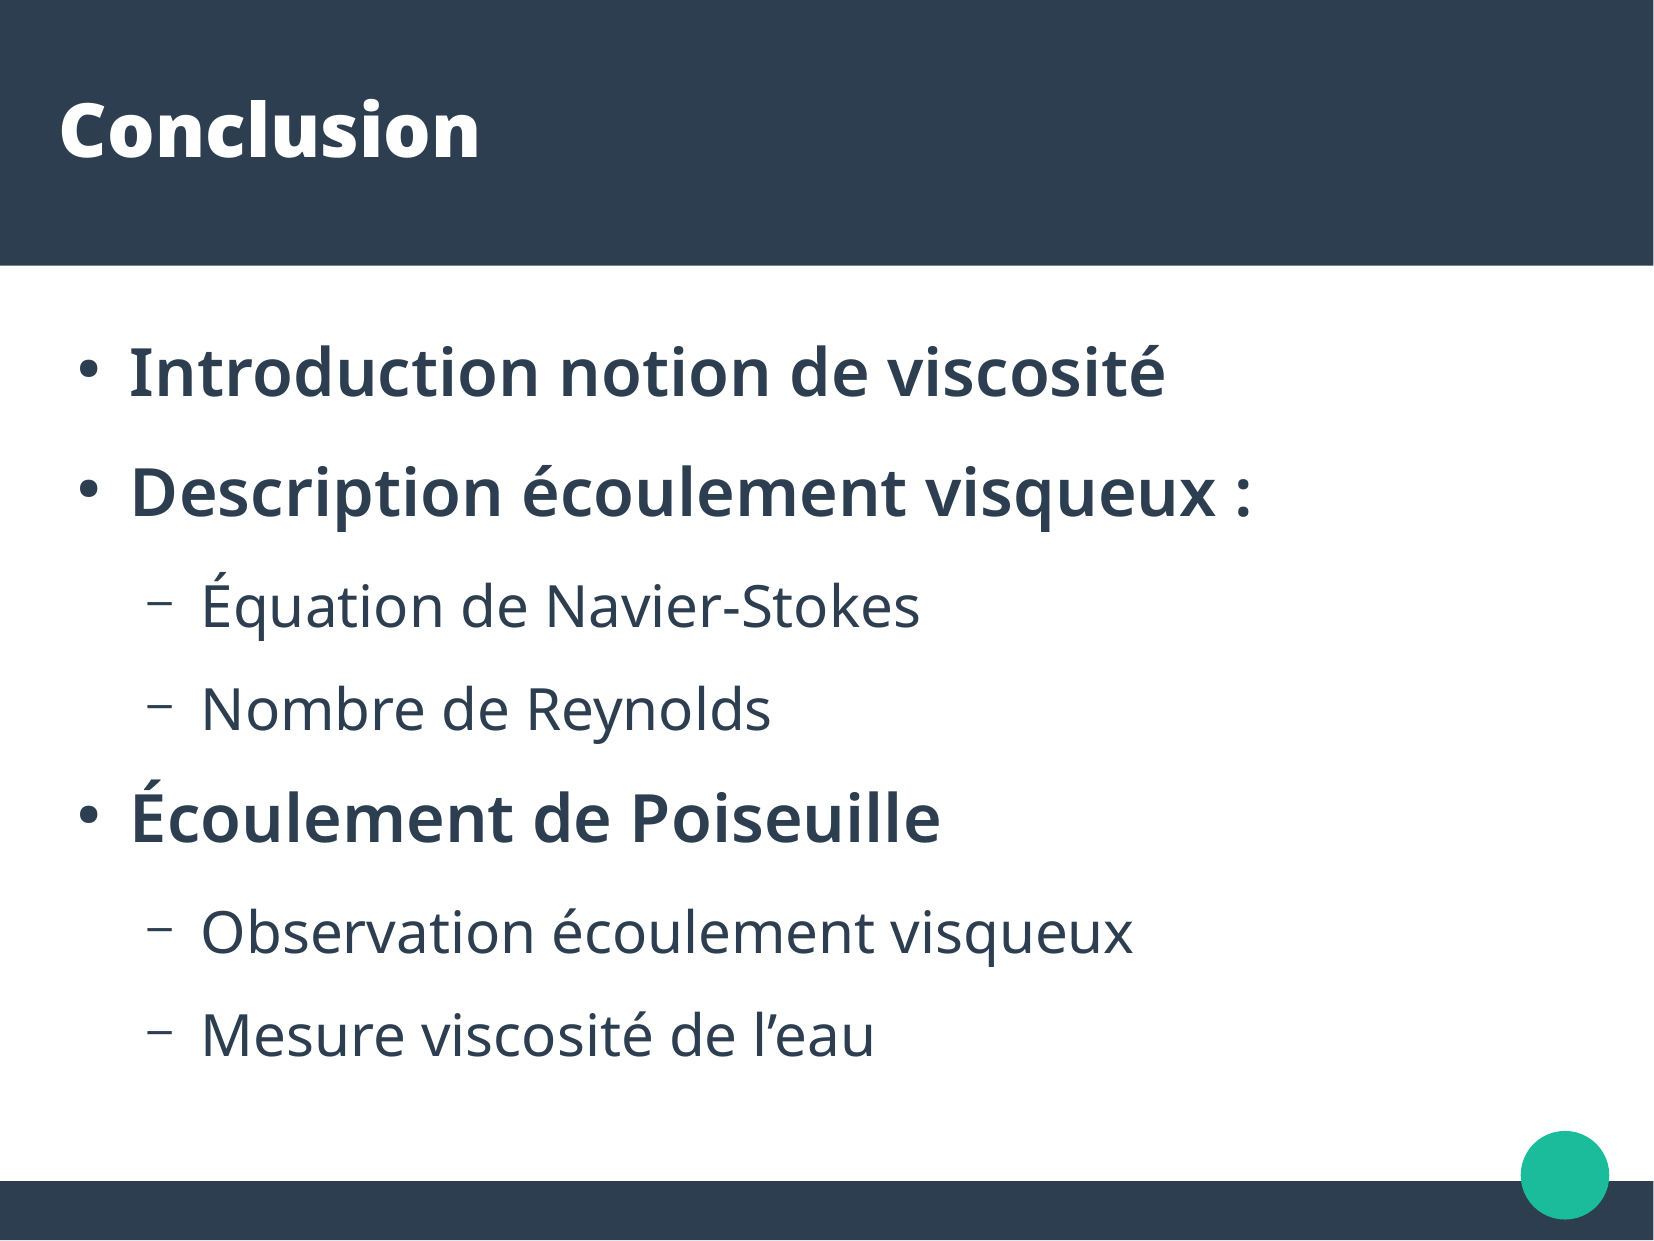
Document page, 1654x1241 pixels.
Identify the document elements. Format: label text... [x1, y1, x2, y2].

title Conclusion [59, 49, 1595, 207]
list Introduction notion de viscosité Description écoulement visqueux : Équation de Navier-Stokes Nombre de Reynolds Écoulement de Poiseuille Observation écoulement visqueux Mesure viscosité de l’eau [59, 324, 1595, 1152]
